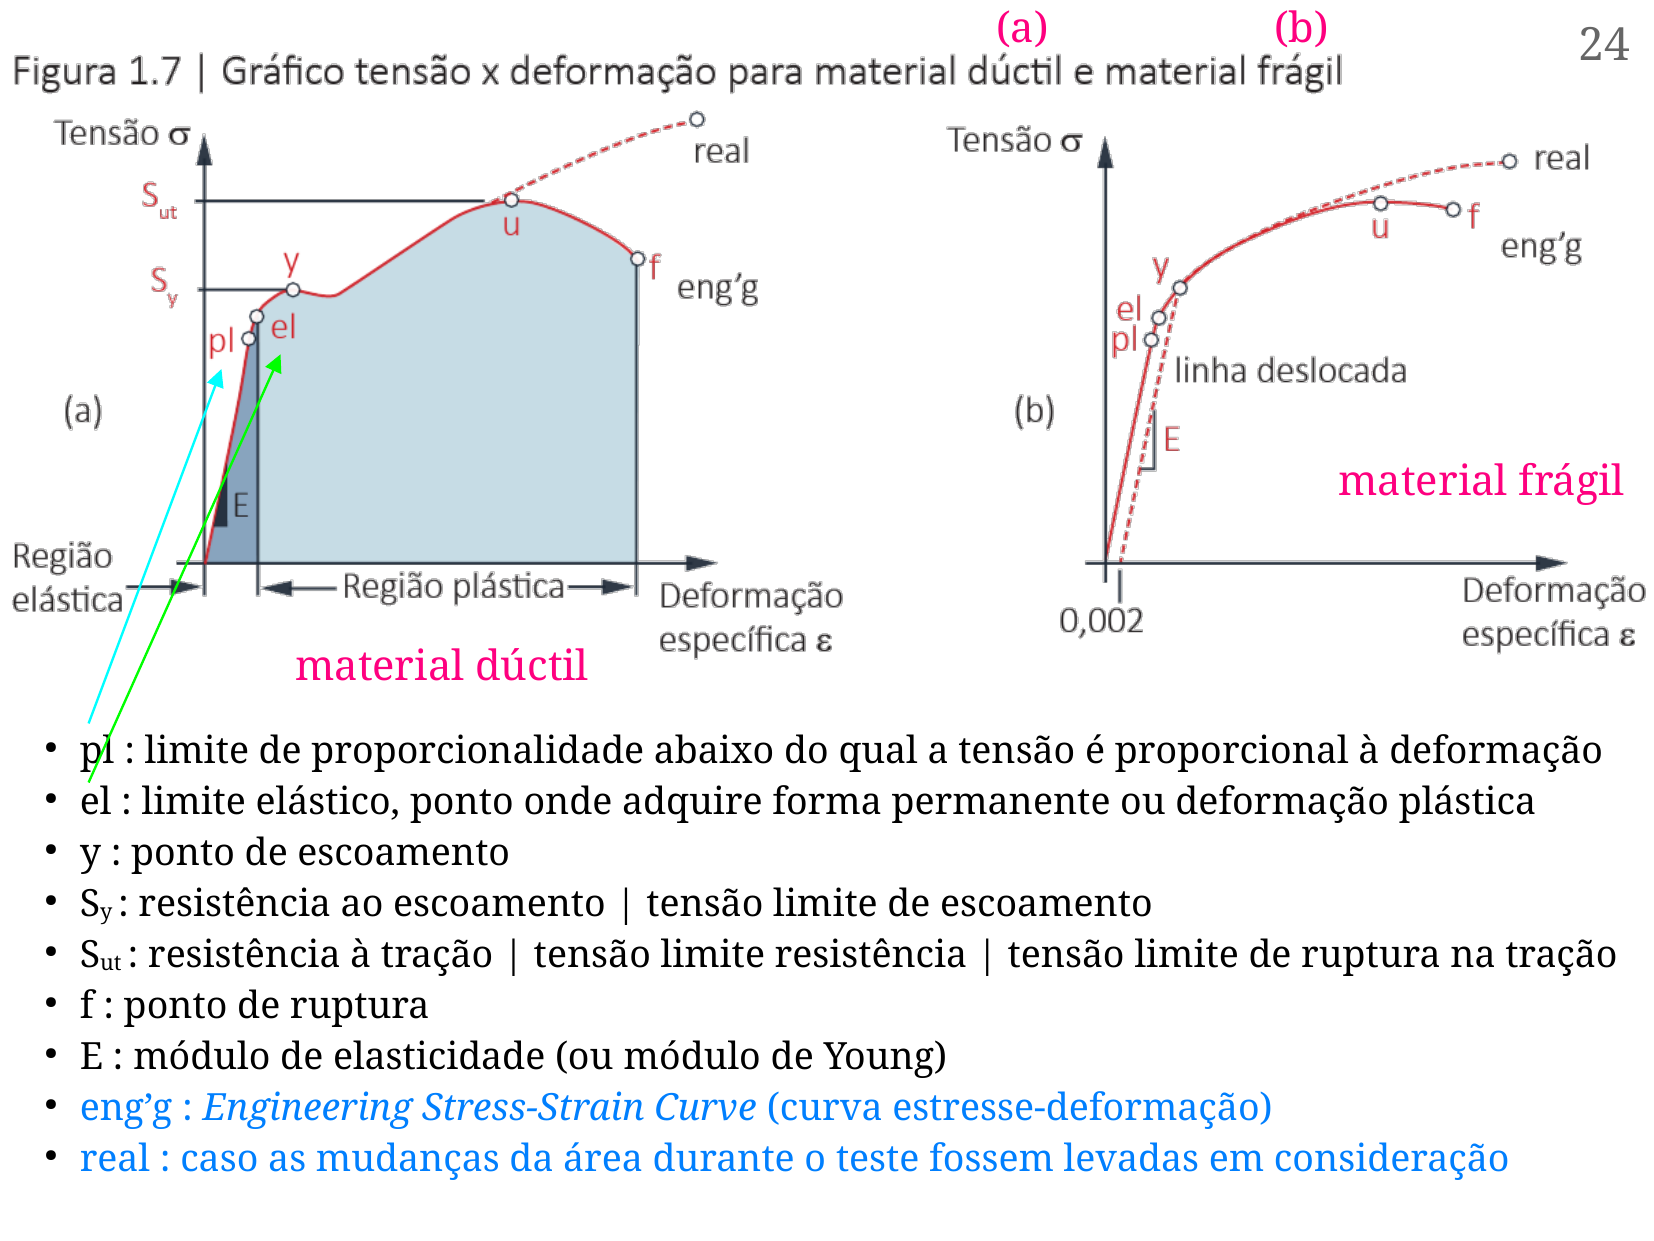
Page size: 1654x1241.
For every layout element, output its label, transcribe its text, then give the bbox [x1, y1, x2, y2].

list pl : limite de proporcionalidade abaixo do qual a tensão é proporcional à deformação el : limite elástico, ponto onde adquire forma permanente ou deformação plástica y : ponto de escoamento Sy : resistência ao escoamento | tensão limite de escoamento Sut : resistência à tração | tensão limite resistência | tensão limite de ruptura na tração f : ponto de ruptura E : módulo de elasticidade (ou módulo de Young) eng’g : Engineering Stress-Strain Curve (curva estresse-deformação) real : caso as mudanças da área durante o teste fossem levadas em consideração [44, 723, 1625, 1226]
text_box (a) [976, 0, 1069, 67]
text_box material frágil [1323, 442, 1641, 515]
picture [0, 47, 1654, 665]
text_box (b) [1254, 0, 1349, 67]
text_box material dúctil [280, 628, 605, 700]
